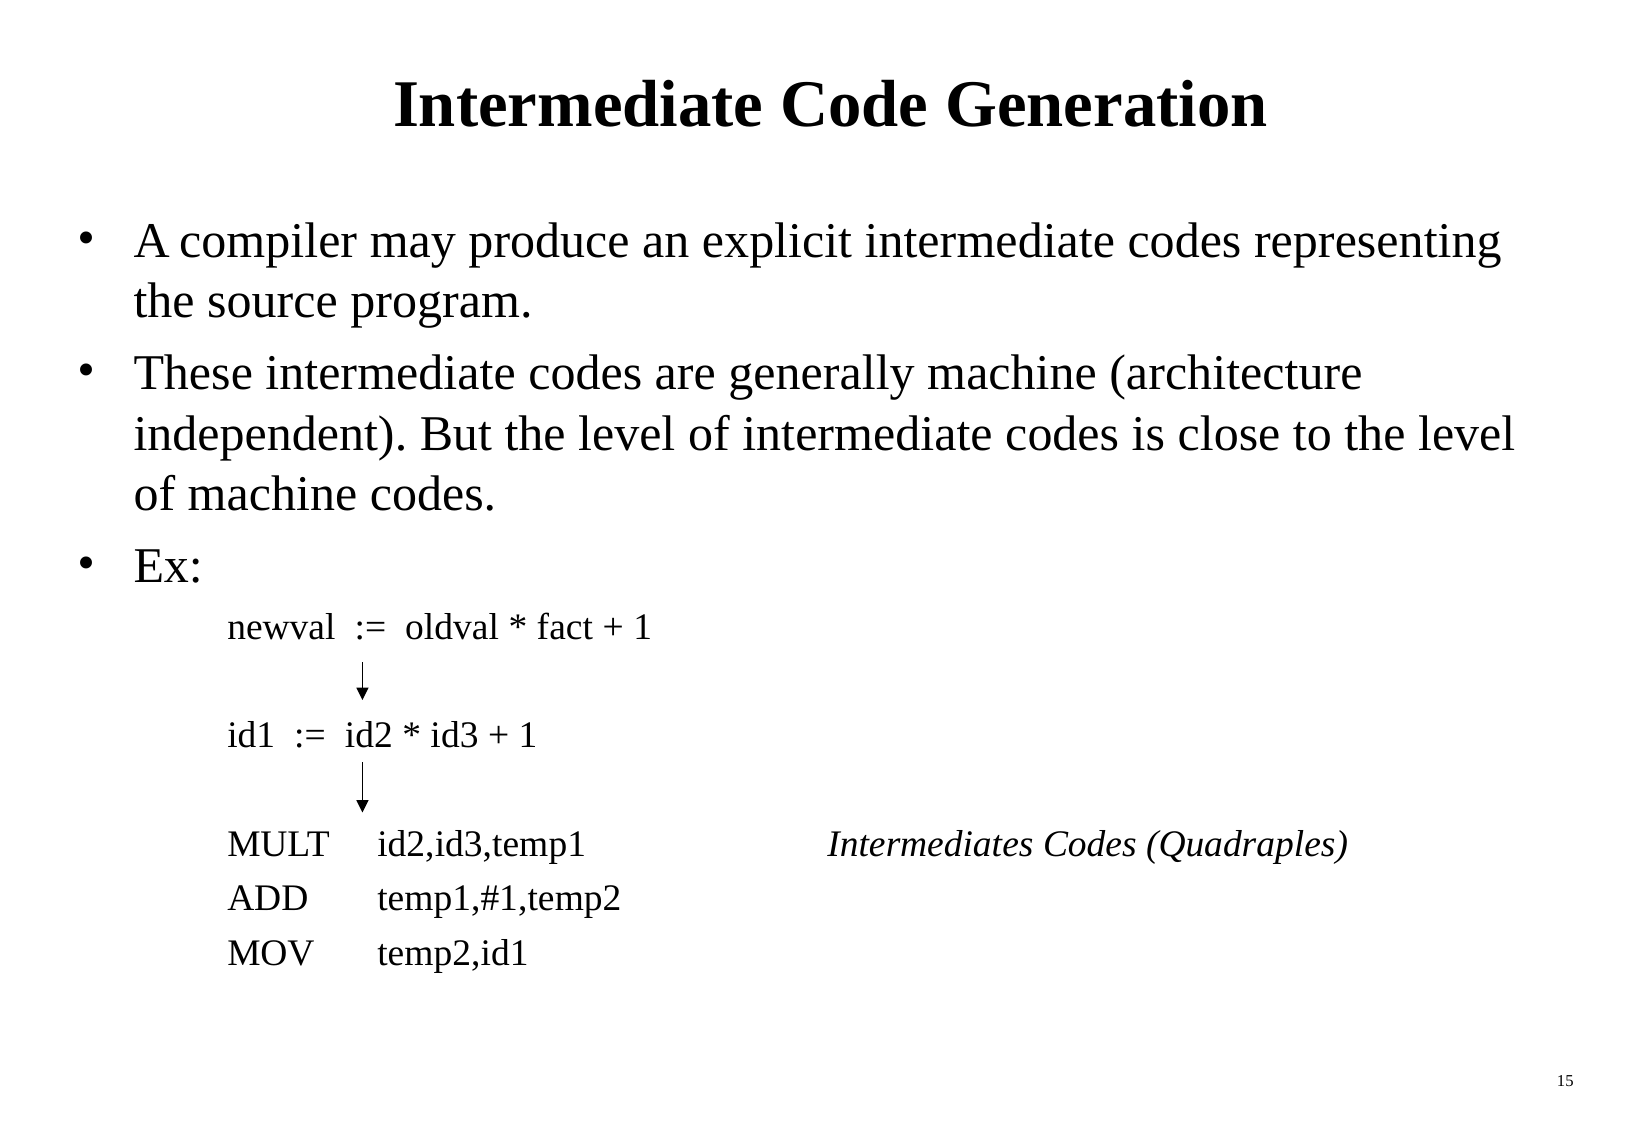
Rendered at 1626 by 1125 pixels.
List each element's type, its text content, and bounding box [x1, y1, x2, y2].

text_box <number> [1250, 1062, 1589, 1101]
list A compiler may produce an explicit intermediate codes representing the source program. These intermediate codes are generally machine (architecture independent). But the level of intermediate codes is close to the level of machine codes. Ex: newval := oldval * fact + 1 id1 := id2 * id3 + 1 MULT id2,id3,temp1 Intermediates Codes (Quadraples) ADD temp1,#1,temp2 MOV temp2,id1 [62, 199, 1600, 1038]
title Intermediate Code Generation [62, 24, 1600, 175]
